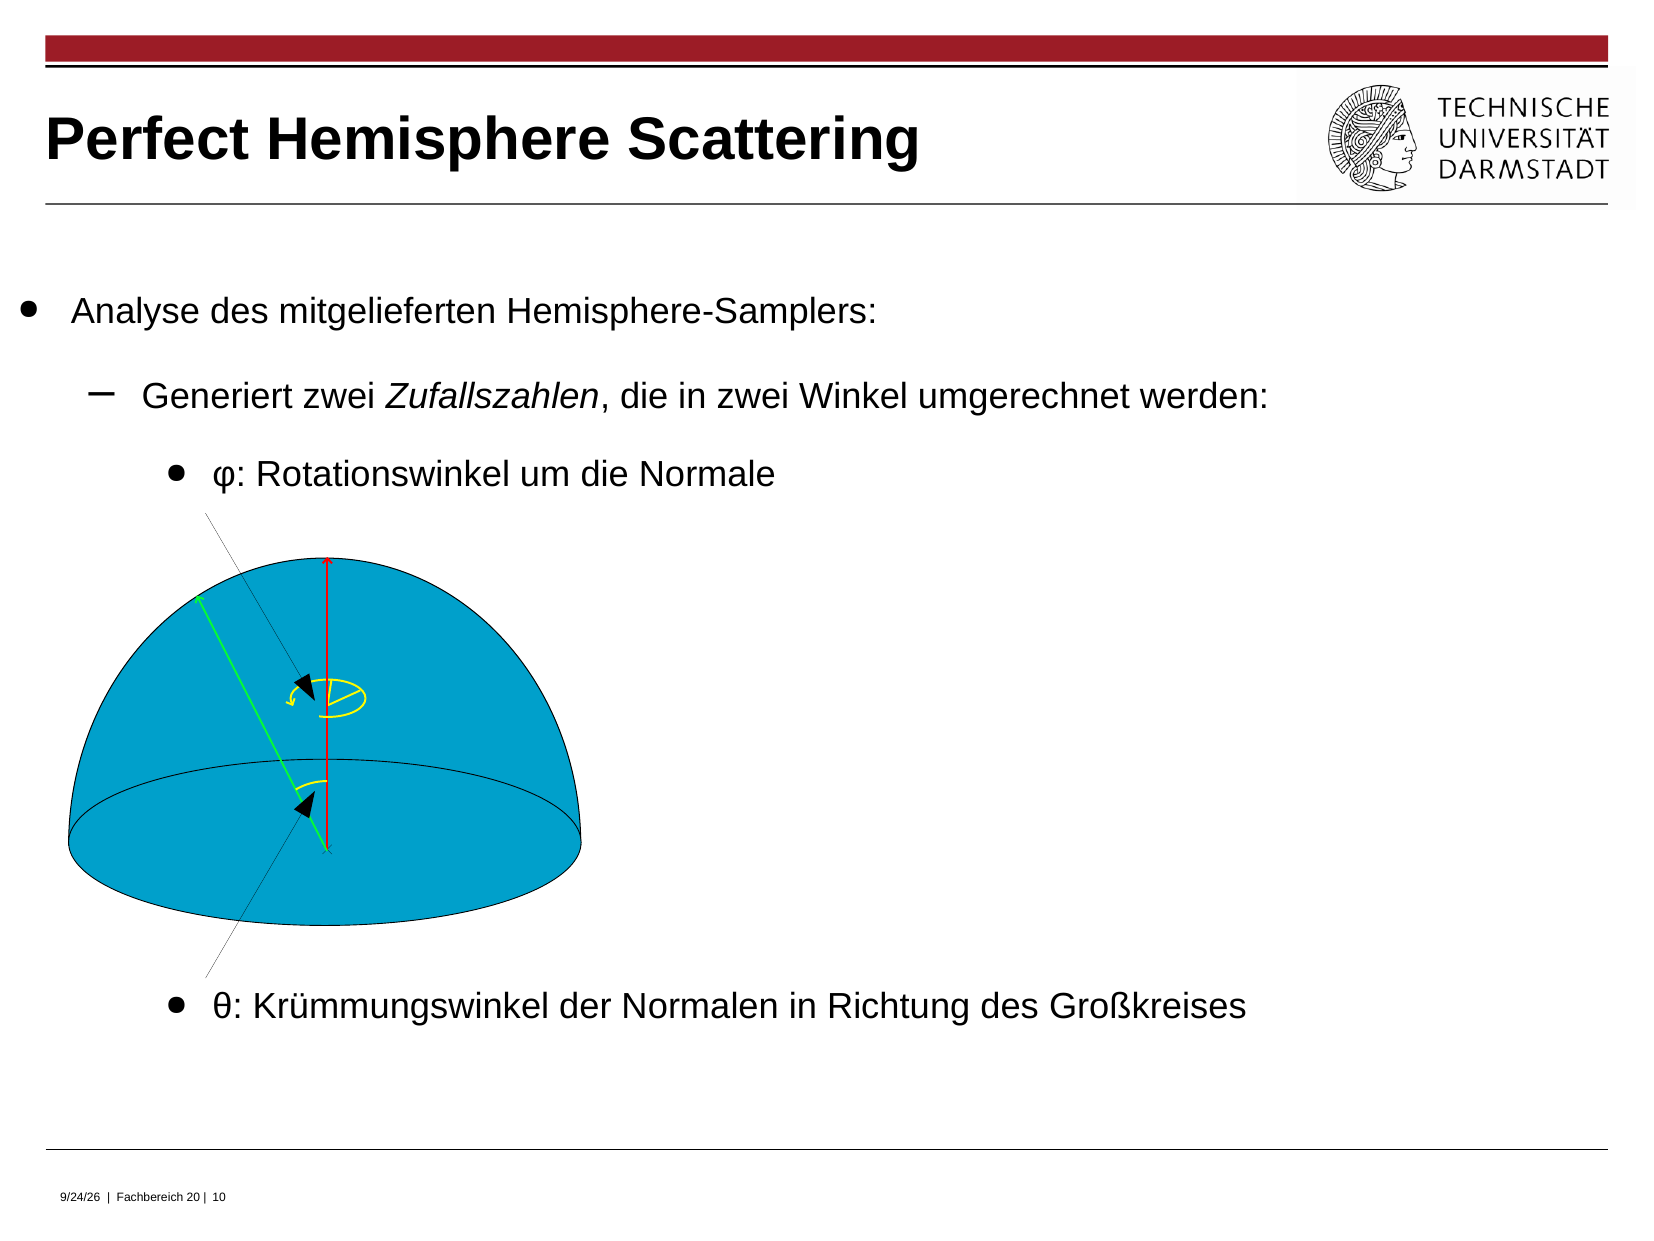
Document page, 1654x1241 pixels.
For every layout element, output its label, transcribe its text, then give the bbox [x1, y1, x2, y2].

picture [1296, 66, 1636, 210]
list Analyse des mitgelieferten Hemisphere-Samplers: Generiert zwei Zufallszahlen, die in zwei Winkel umgerechnet werden: φ: Rotationswinkel um die Normale θ: Krümmungswinkel der Normalen in Richtung des Großkreises [0, 278, 1489, 505]
list Analyse des mitgelieferten Hemisphere-Samplers: Generiert zwei Zufallszahlen, die in zwei Winkel umgerechnet werden: φ: Rotationswinkel um die Normale θ: Krümmungswinkel der Normalen in Richtung des Großkreises [0, 954, 1489, 1039]
picture [0, 494, 1629, 986]
title Perfect Hemisphere Scattering [45, 48, 1247, 200]
